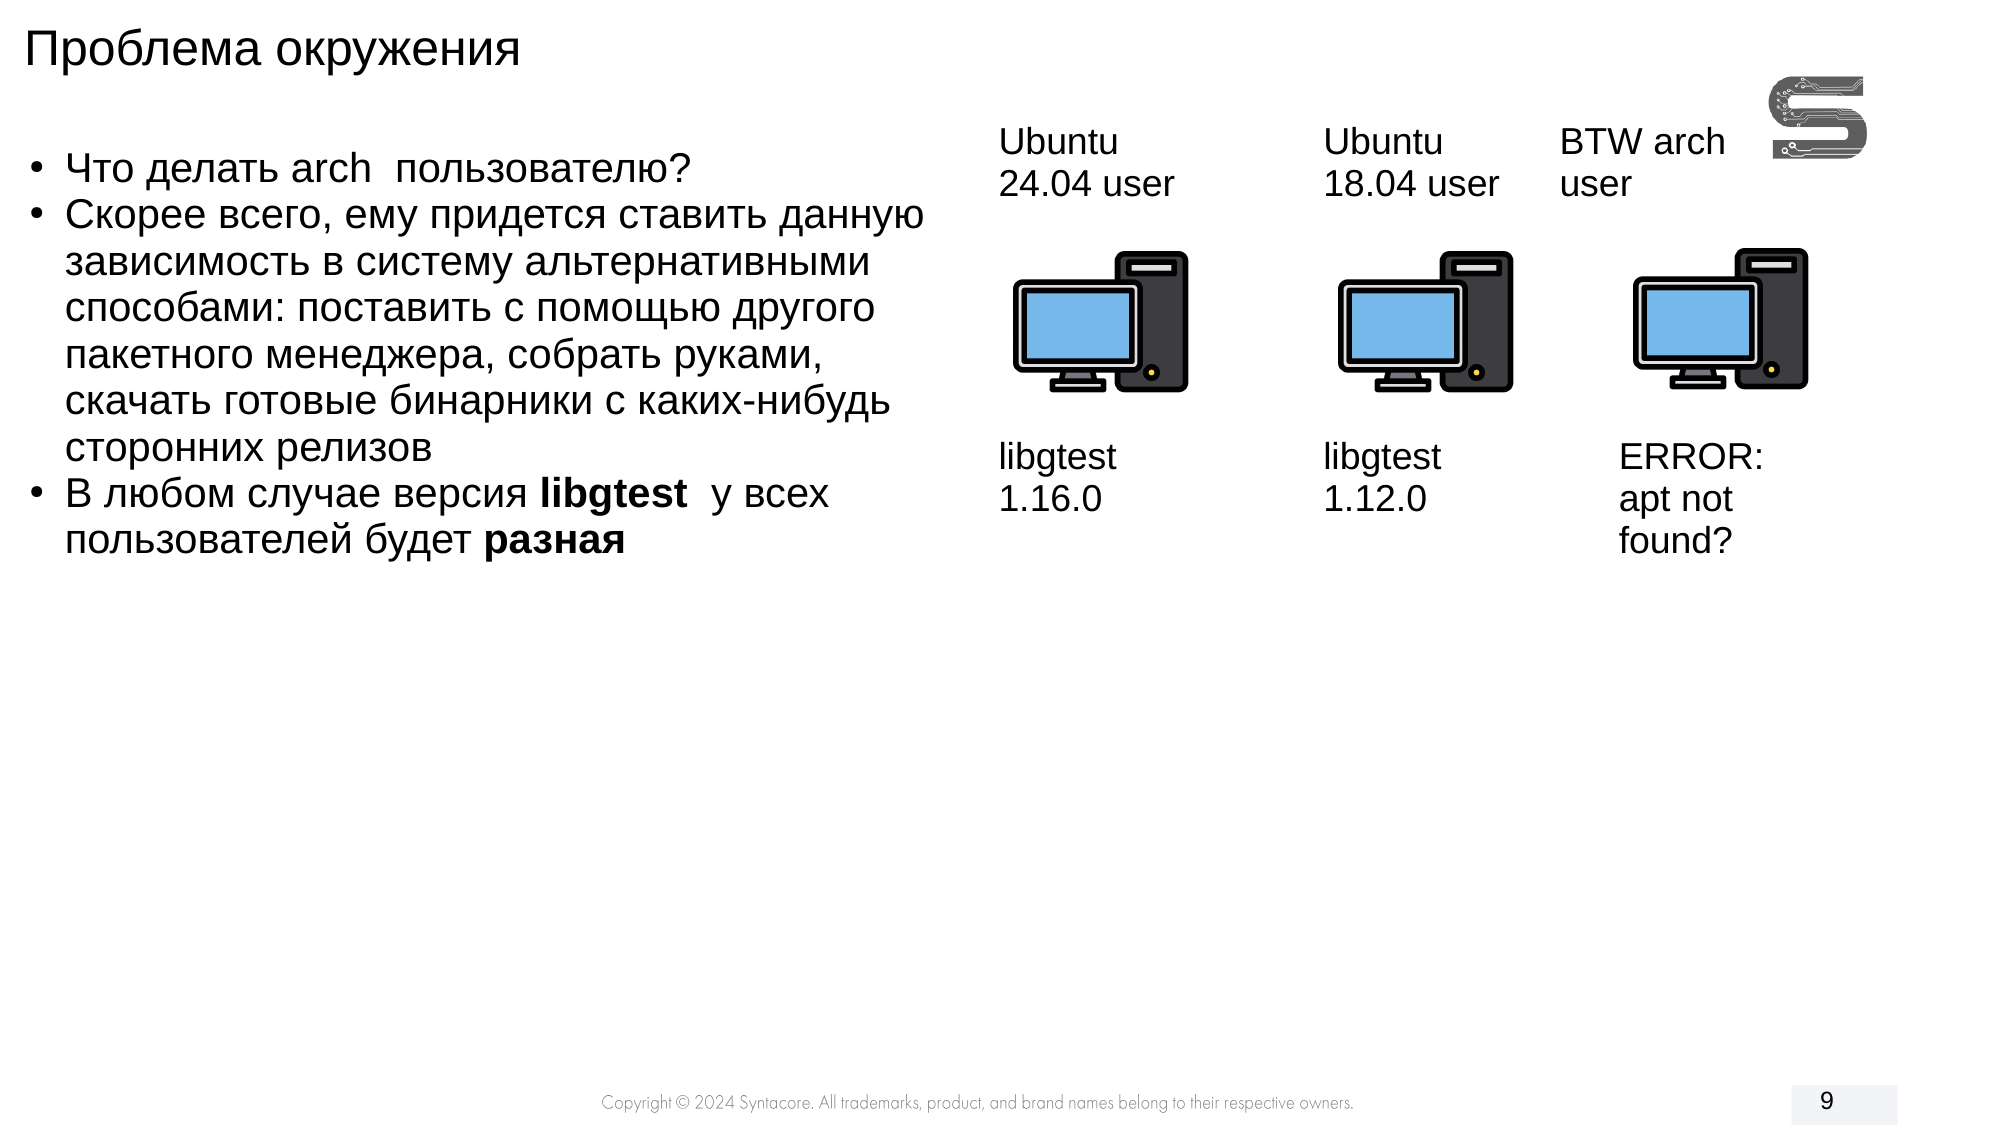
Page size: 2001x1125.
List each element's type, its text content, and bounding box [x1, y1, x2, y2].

picture [1768, 76, 1867, 160]
text_box Проблема окружения [0, 13, 832, 84]
text_box ERROR: apt not found? [1603, 427, 1841, 569]
picture [1335, 231, 1516, 412]
text_box libgtest 1.12.0 [1308, 427, 1545, 527]
text_box libgtest 1.16.0 [983, 427, 1221, 527]
text_box <number> [1805, 1079, 1949, 1123]
picture [1010, 231, 1191, 412]
text_box BTW arch user [1544, 113, 1782, 213]
text_box Ubuntu 24.04 user [983, 113, 1221, 213]
picture [1630, 228, 1811, 409]
text_box Ubuntu 18.04 user [1308, 113, 1544, 213]
text_box Что делать arch пользователю? Скорее всего, ему придется ставить данную зависимость в систему альтернативными способами: поставить с помощью другого пакетного менеджера, собрать руками, скачать готовые бинарники с каких-нибудь сторонних релизов В любом случае версия libgtest у всех пользователей будет разная [14, 137, 984, 586]
picture [601, 1089, 1361, 1114]
